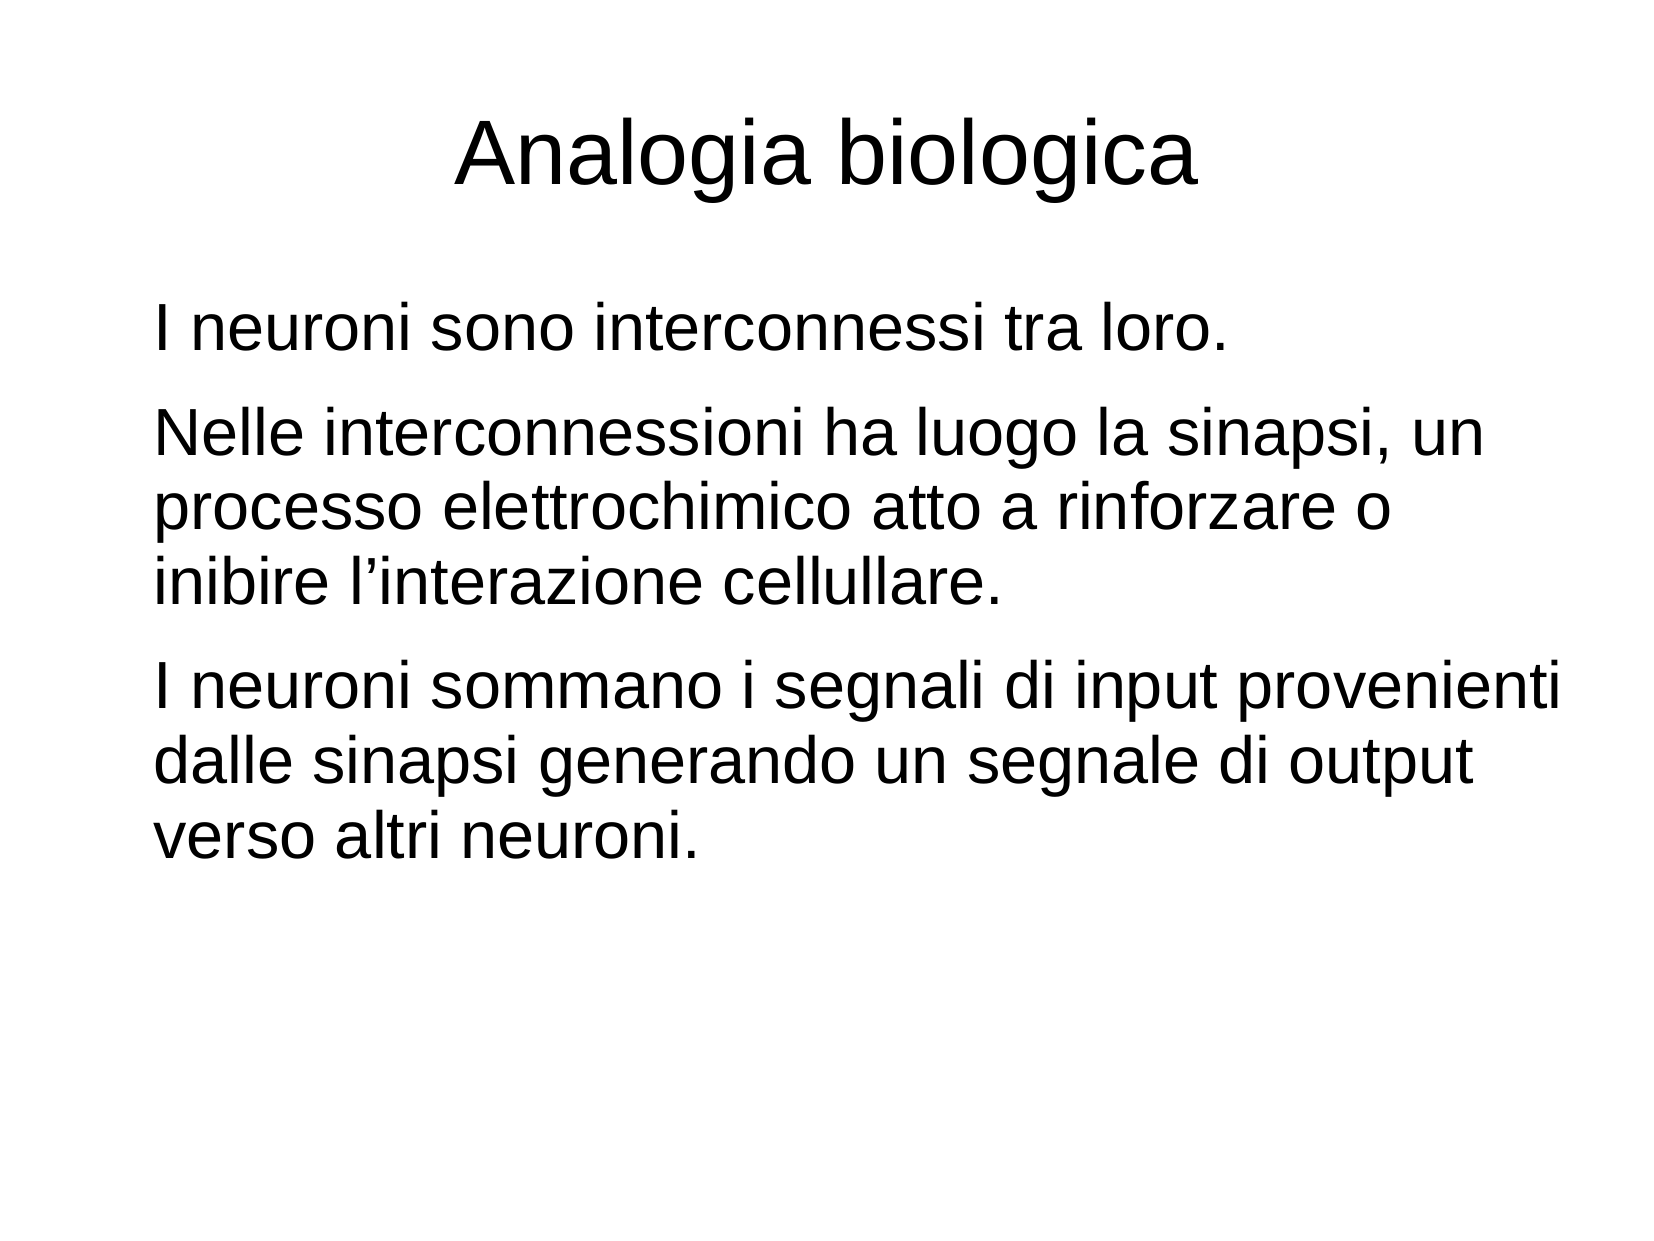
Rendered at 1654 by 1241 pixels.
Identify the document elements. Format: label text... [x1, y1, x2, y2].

list I neuroni sono interconnessi tra loro. Nelle interconnessioni ha luogo la sinapsi, un processo elettrochimico atto a rinforzare o inibire l’interazione cellullare. I neuroni sommano i segnali di input provenienti dalle sinapsi generando un segnale di output verso altri neuroni. [82, 290, 1571, 1010]
title Analogia biologica [82, 49, 1571, 257]
